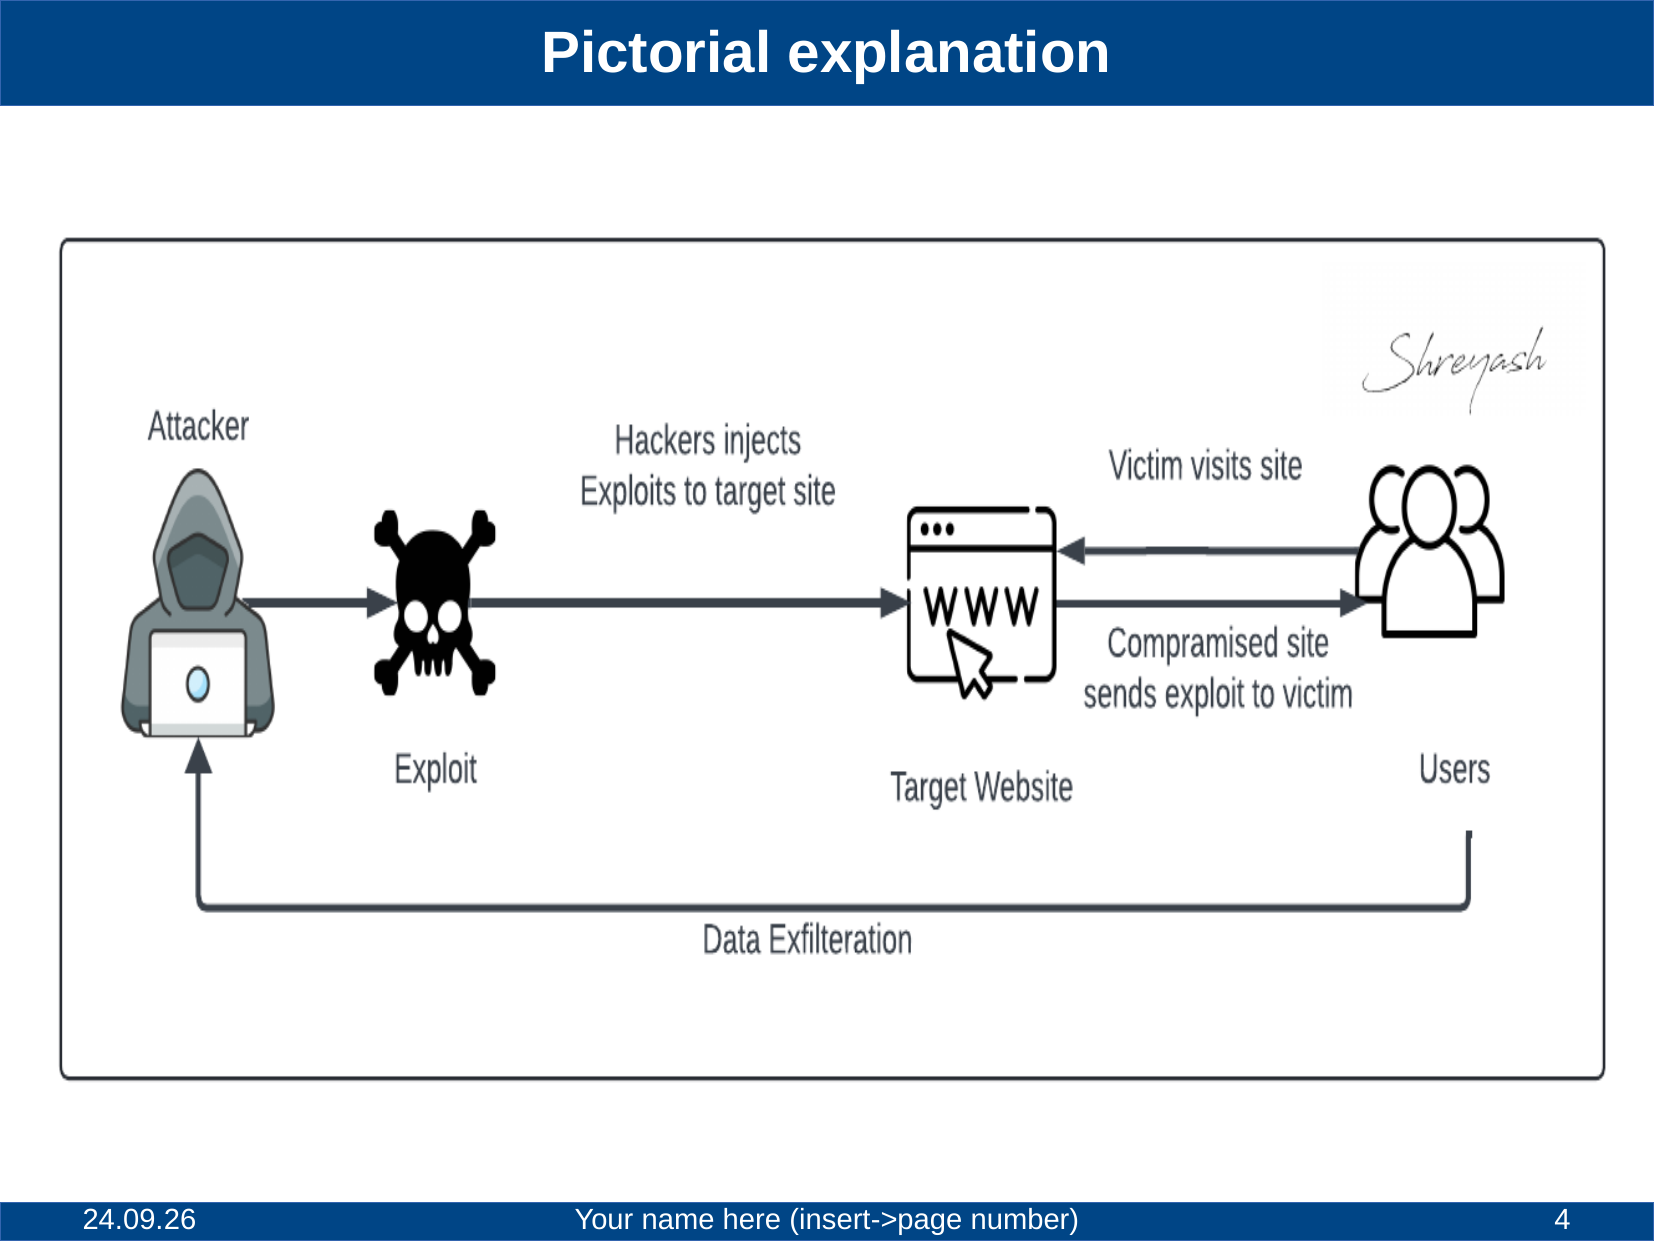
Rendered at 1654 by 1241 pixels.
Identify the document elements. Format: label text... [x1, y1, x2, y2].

title Pictorial explanation [0, 0, 1654, 106]
picture [0, 164, 1654, 1156]
